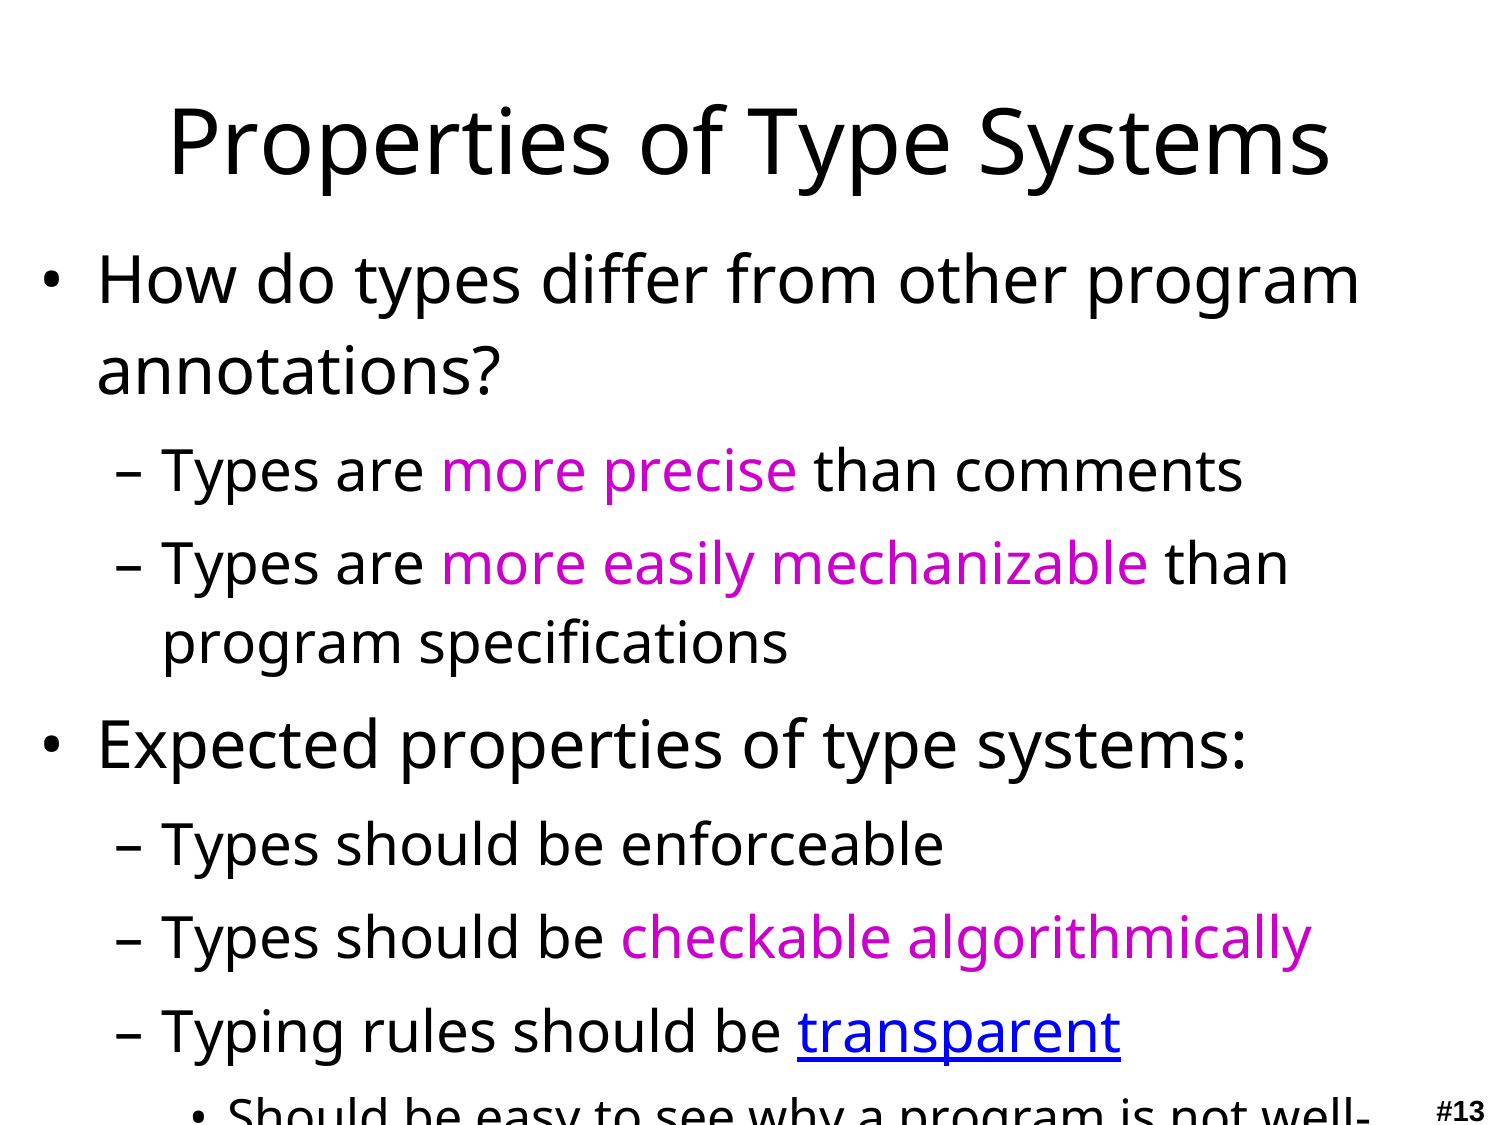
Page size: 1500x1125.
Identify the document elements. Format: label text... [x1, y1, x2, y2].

list How do types differ from other program annotations? Types are more precise than comments Types are more easily mechanizable than program specifications Expected properties of type systems: Types should be enforceable Types should be checkable algorithmically Typing rules should be transparent Should be easy to see why a program is not well-typed [24, 224, 1476, 1063]
title Properties of Type Systems [24, 45, 1476, 224]
